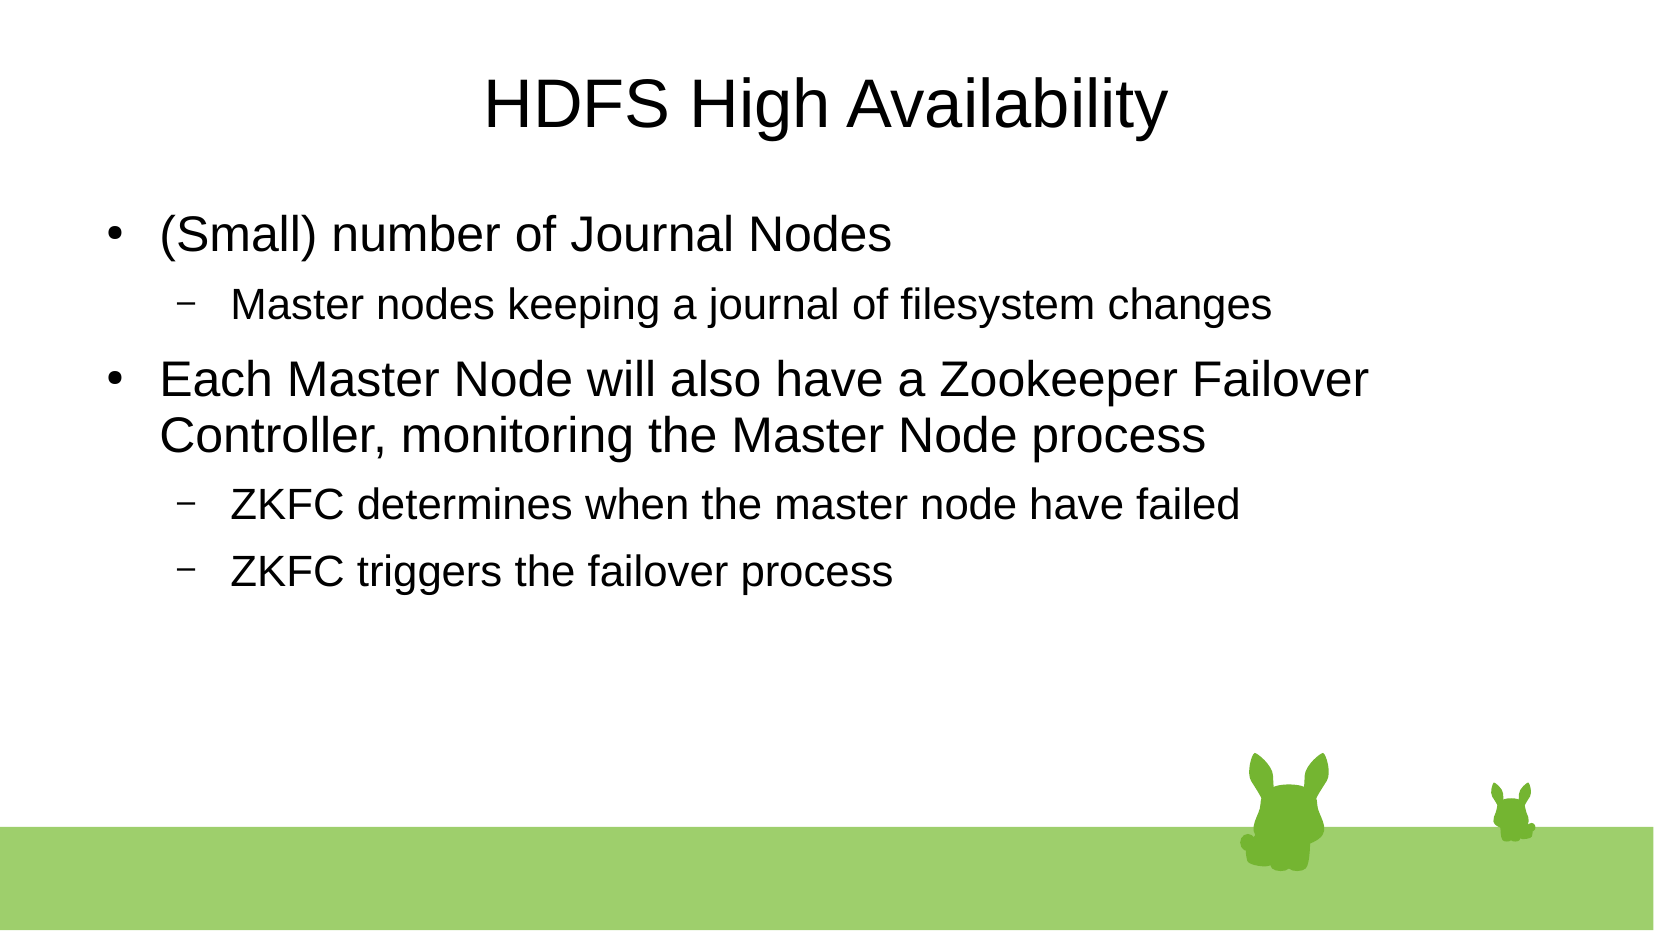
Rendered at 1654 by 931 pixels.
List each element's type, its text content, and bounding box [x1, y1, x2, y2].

list (Small) number of Journal Nodes Master nodes keeping a journal of filesystem changes Each Master Node will also have a Zookeeper Failover Controller, monitoring the Master Node process ZKFC determines when the master node have failed ZKFC triggers the failover process [88, 206, 1565, 739]
title HDFS High Availability [88, 29, 1565, 178]
